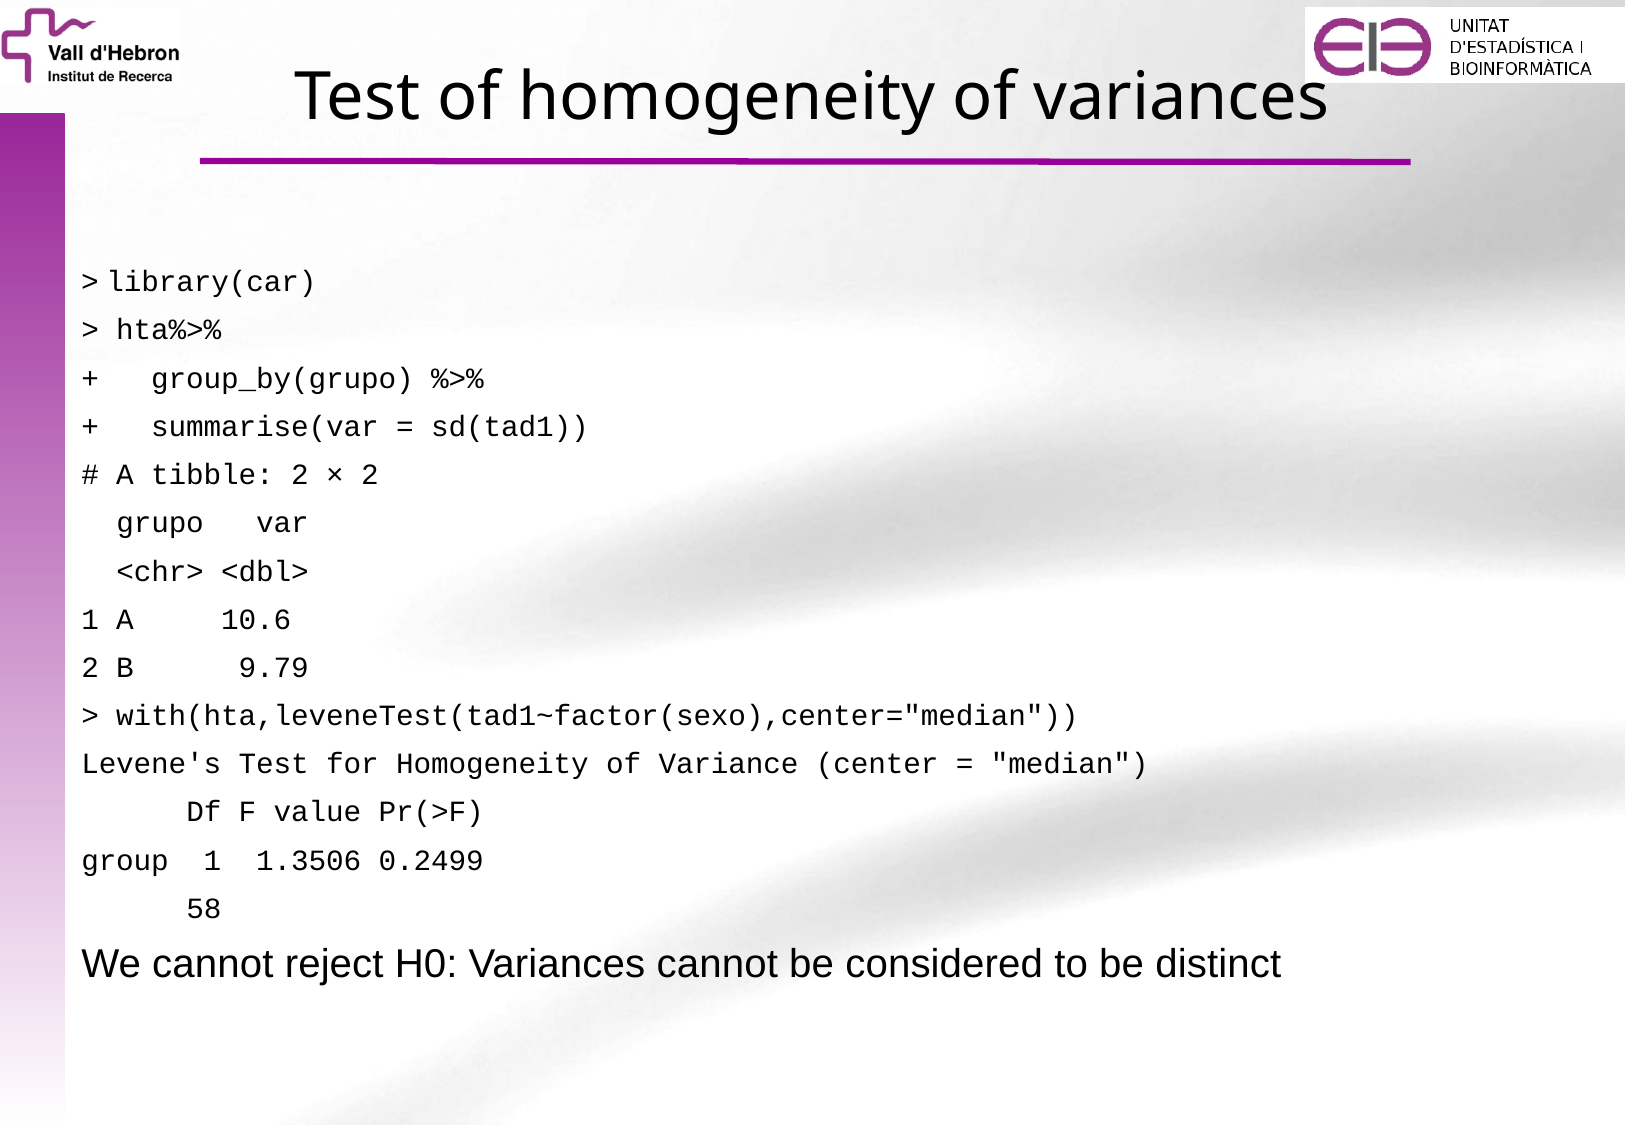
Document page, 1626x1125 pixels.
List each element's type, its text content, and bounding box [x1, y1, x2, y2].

title Test of homogeneity of variances [81, 45, 1544, 233]
picture [0, 0, 1625, 1125]
list > library(car) > hta%>% + group_by(grupo) %>% + summarise(var = sd(tad1)) # A tibble: 2 × 2 grupo var <chr> <dbl> 1 A 10.6 2 B 9.79 > with(hta,leveneTest(tad1~factor(sexo),center="median")) Levene's Test for Homogeneity of Variance (center = "median") Df F value Pr(>F) group 1 1.3506 0.2499 58 We cannot reject H0: Variances cannot be considered to be distinct [81, 262, 1544, 1005]
